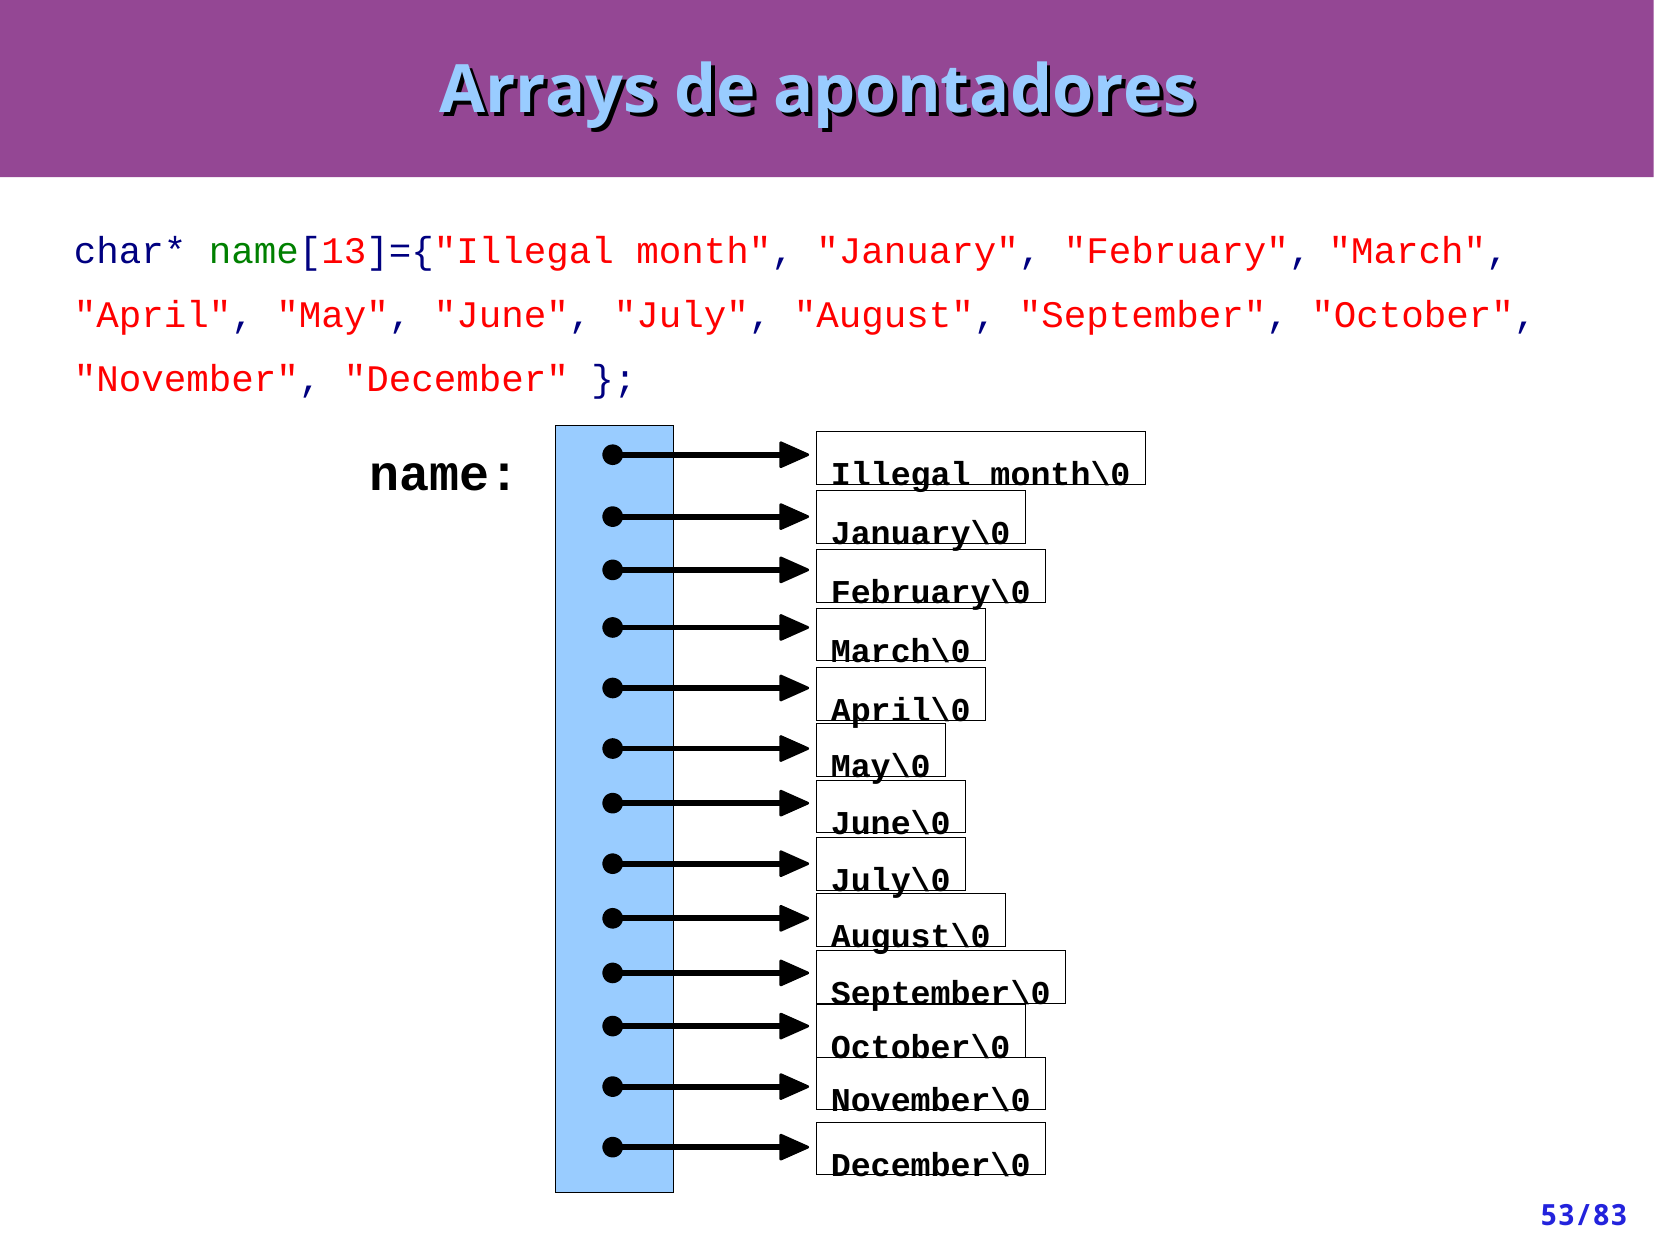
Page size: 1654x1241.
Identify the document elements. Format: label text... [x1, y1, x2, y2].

text_box August\0 [816, 893, 1006, 947]
text_box November\0 [816, 1057, 1046, 1110]
text_box Illegal month\0 [816, 449, 1146, 485]
text_box October\0 [816, 1004, 1026, 1057]
text_box September\0 [816, 950, 1066, 1004]
text_box April\0 [816, 667, 986, 721]
text_box June\0 [816, 780, 966, 833]
title Arrays de apontadores [82, 0, 1571, 176]
text_box December\0 [816, 1122, 1046, 1175]
text_box July\0 [816, 837, 966, 891]
text_box [555, 449, 674, 1193]
text_box February\0 [816, 549, 1046, 603]
text_box char* name[13]={"Illegal month", "January", "February", "March", "April", "May", "June", "July", "August", "September", "October", "November", "December" }; [59, 203, 1625, 449]
text_box January\0 [816, 490, 1026, 544]
text_box May\0 [816, 723, 946, 777]
text_box name: [354, 449, 562, 486]
text_box March\0 [816, 608, 986, 661]
